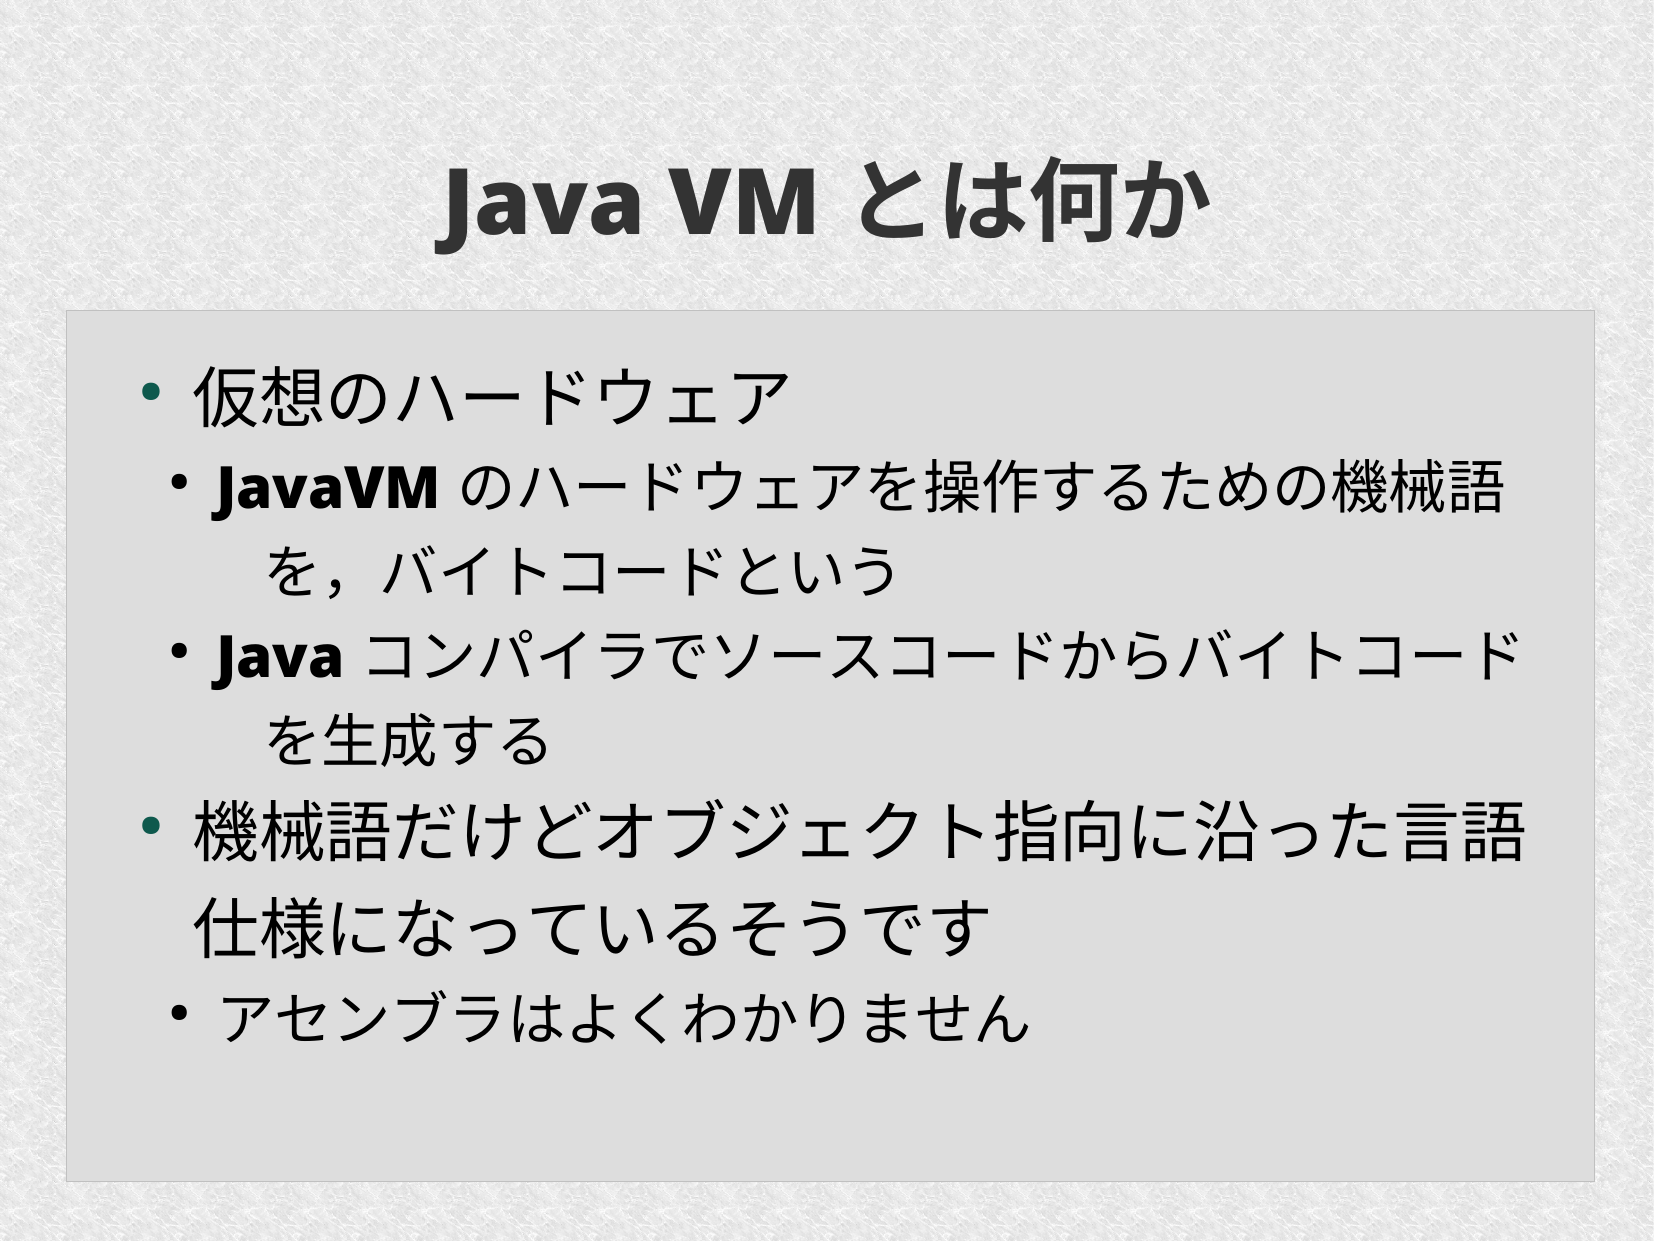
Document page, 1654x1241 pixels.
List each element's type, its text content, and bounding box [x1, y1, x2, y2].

title Java VM とは何か [121, 98, 1534, 291]
picture [0, 0, 1654, 1241]
list 仮想のハードウェア JavaVMのハードウェアを操作するための機械語を，バイトコードという Javaコンパイラでソースコードからバイトコードを生成する 機械語だけどオブジェクト指向に沿った言語仕様になっているそうです アセンブラはよくわかりません [121, 344, 1534, 1112]
